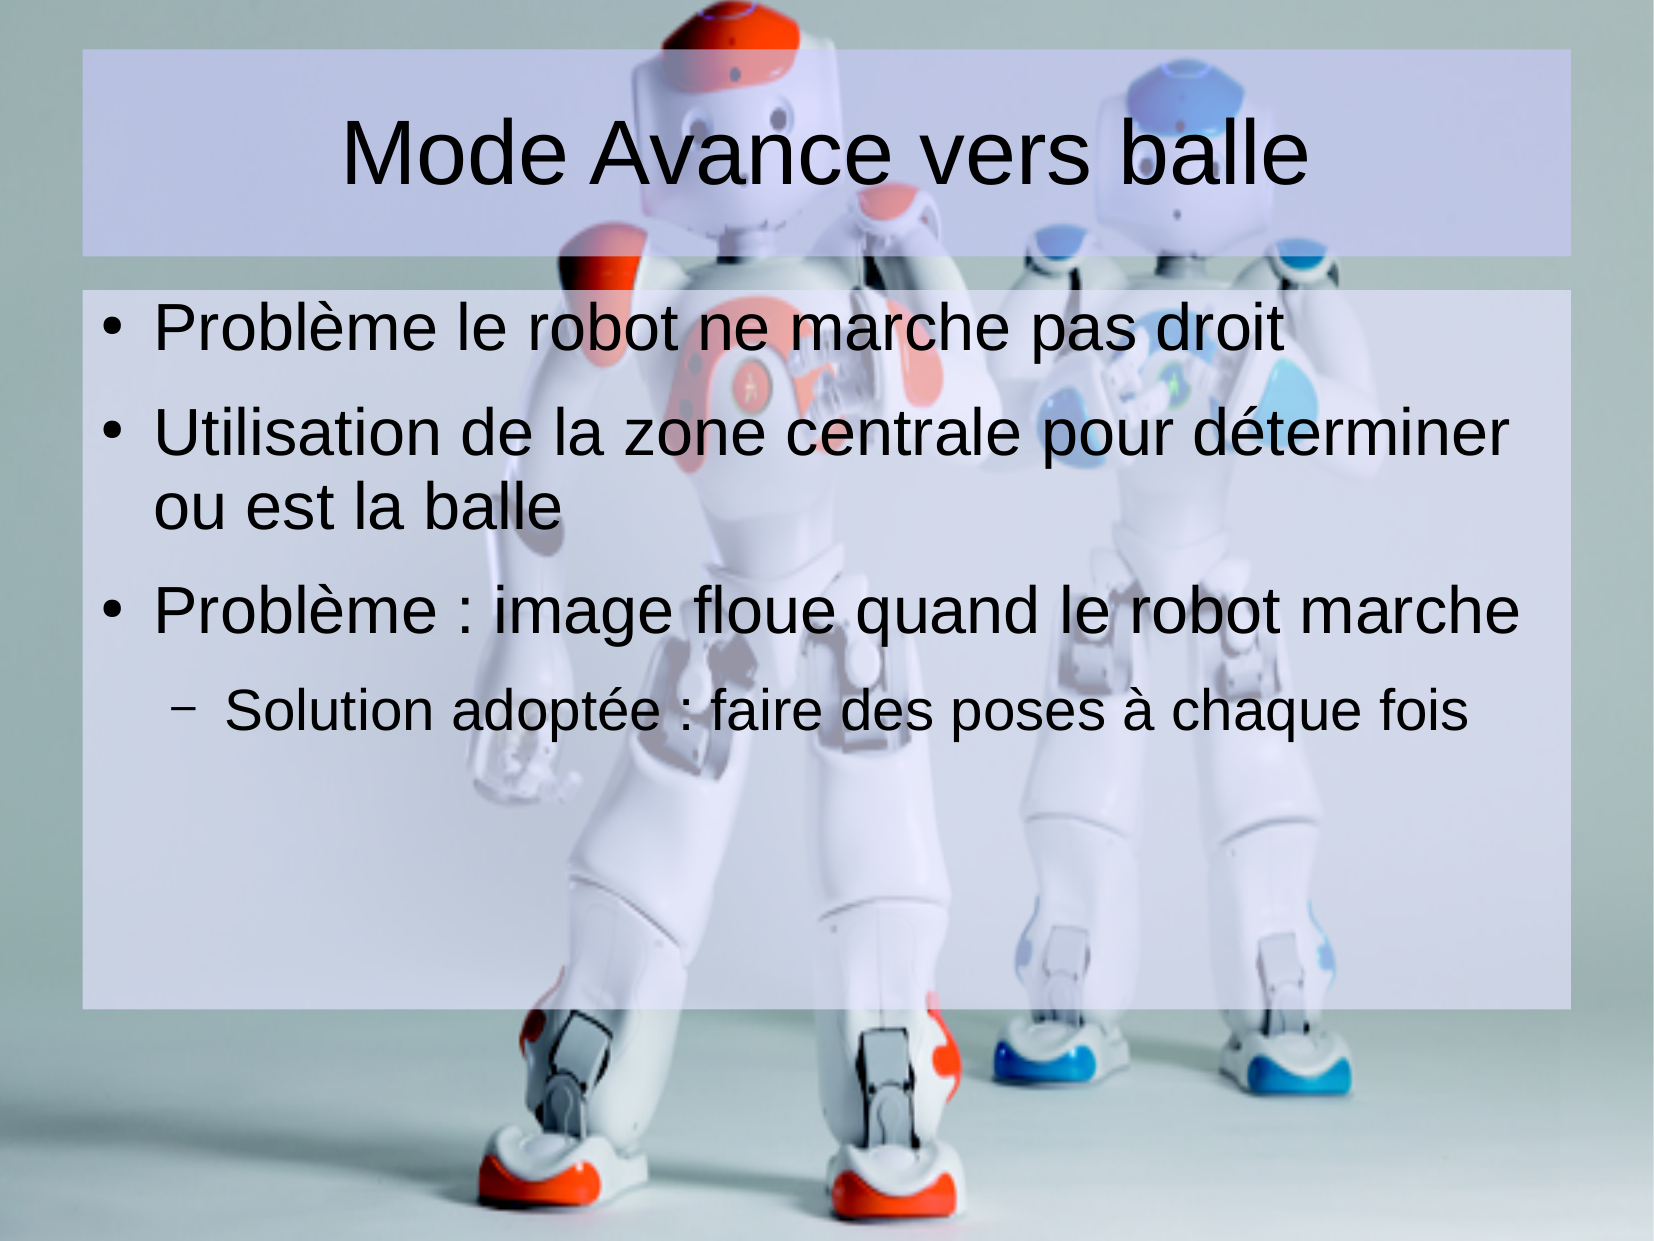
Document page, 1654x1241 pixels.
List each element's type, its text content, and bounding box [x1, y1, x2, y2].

list Problème le robot ne marche pas droit Utilisation de la zone centrale pour déterminer ou est la balle Problème : image floue quand le robot marche Solution adoptée : faire des poses à chaque fois [82, 290, 1571, 1010]
title Mode Avance vers balle [82, 49, 1571, 257]
picture [0, 0, 1654, 1241]
